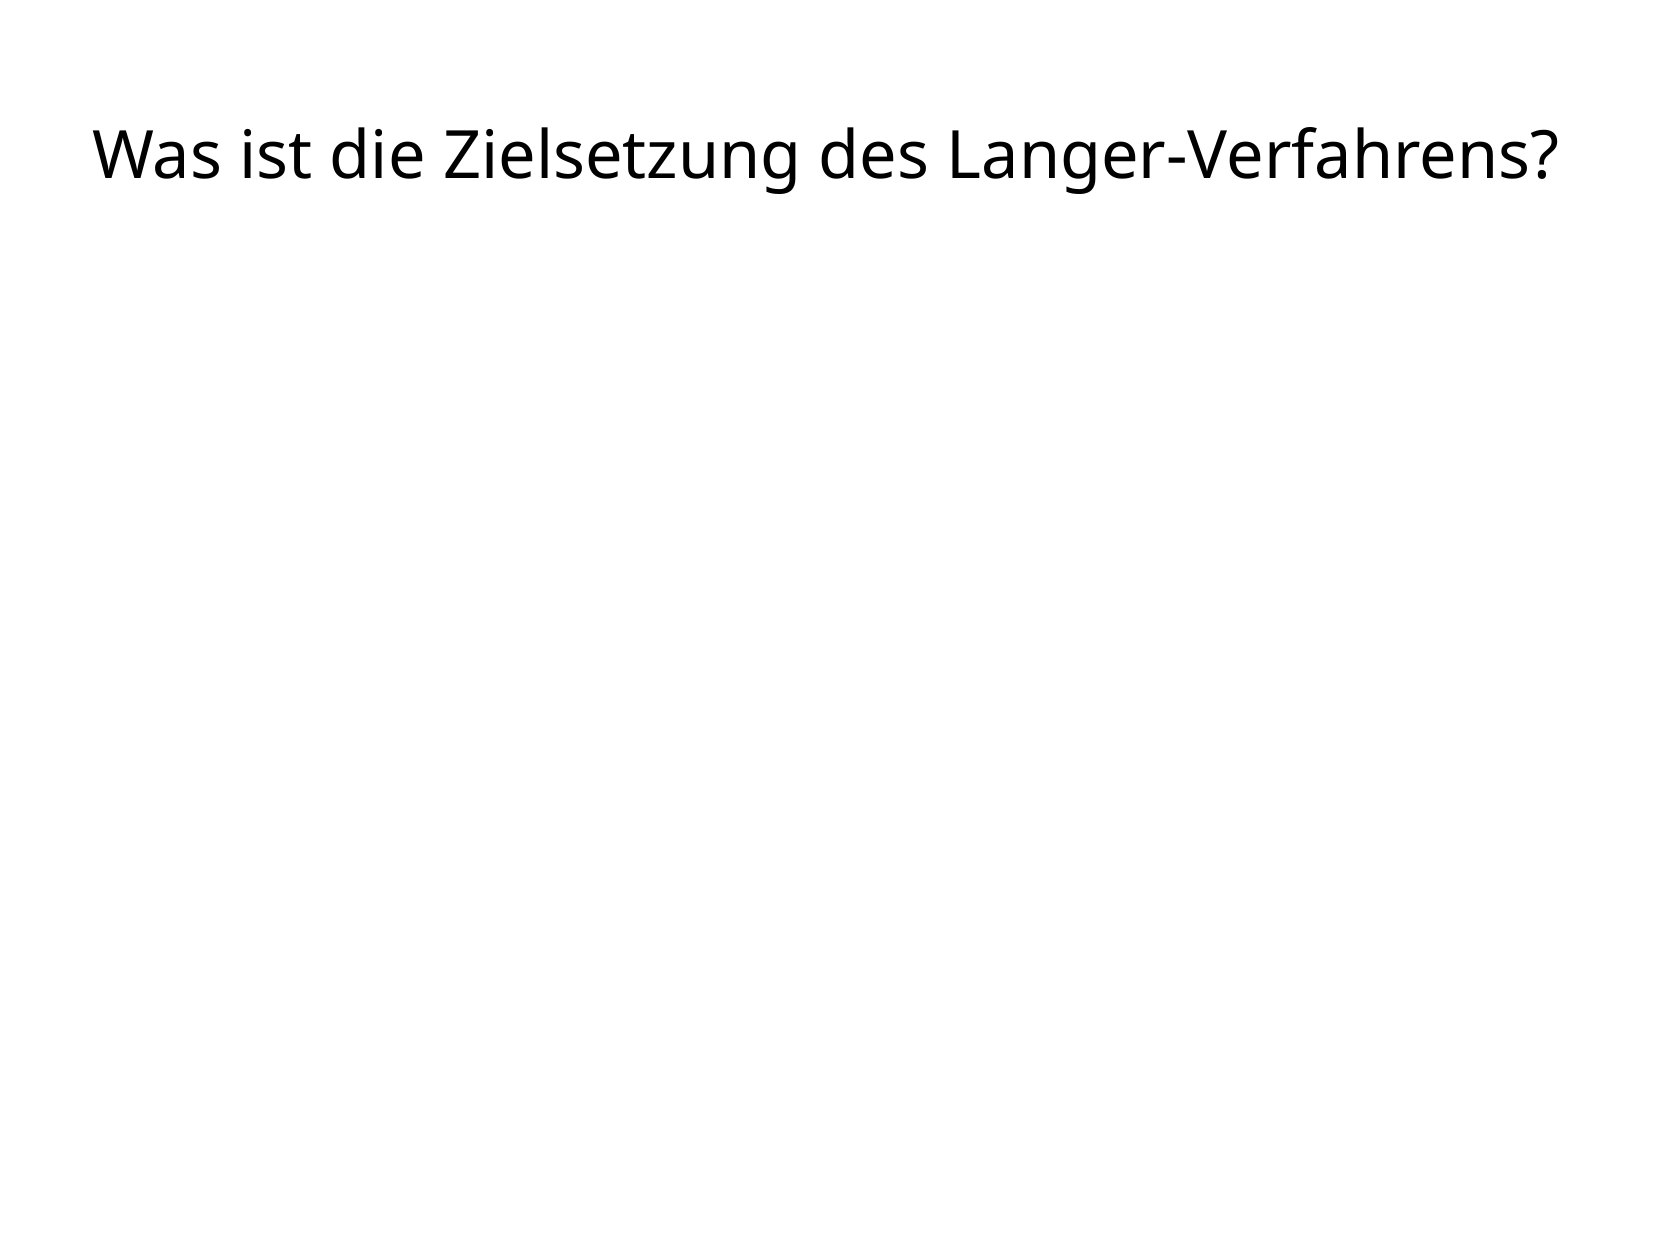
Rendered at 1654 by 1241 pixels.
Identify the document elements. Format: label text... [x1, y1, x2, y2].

title Was ist die Zielsetzung des Langer-Verfahrens? [82, 49, 1571, 257]
